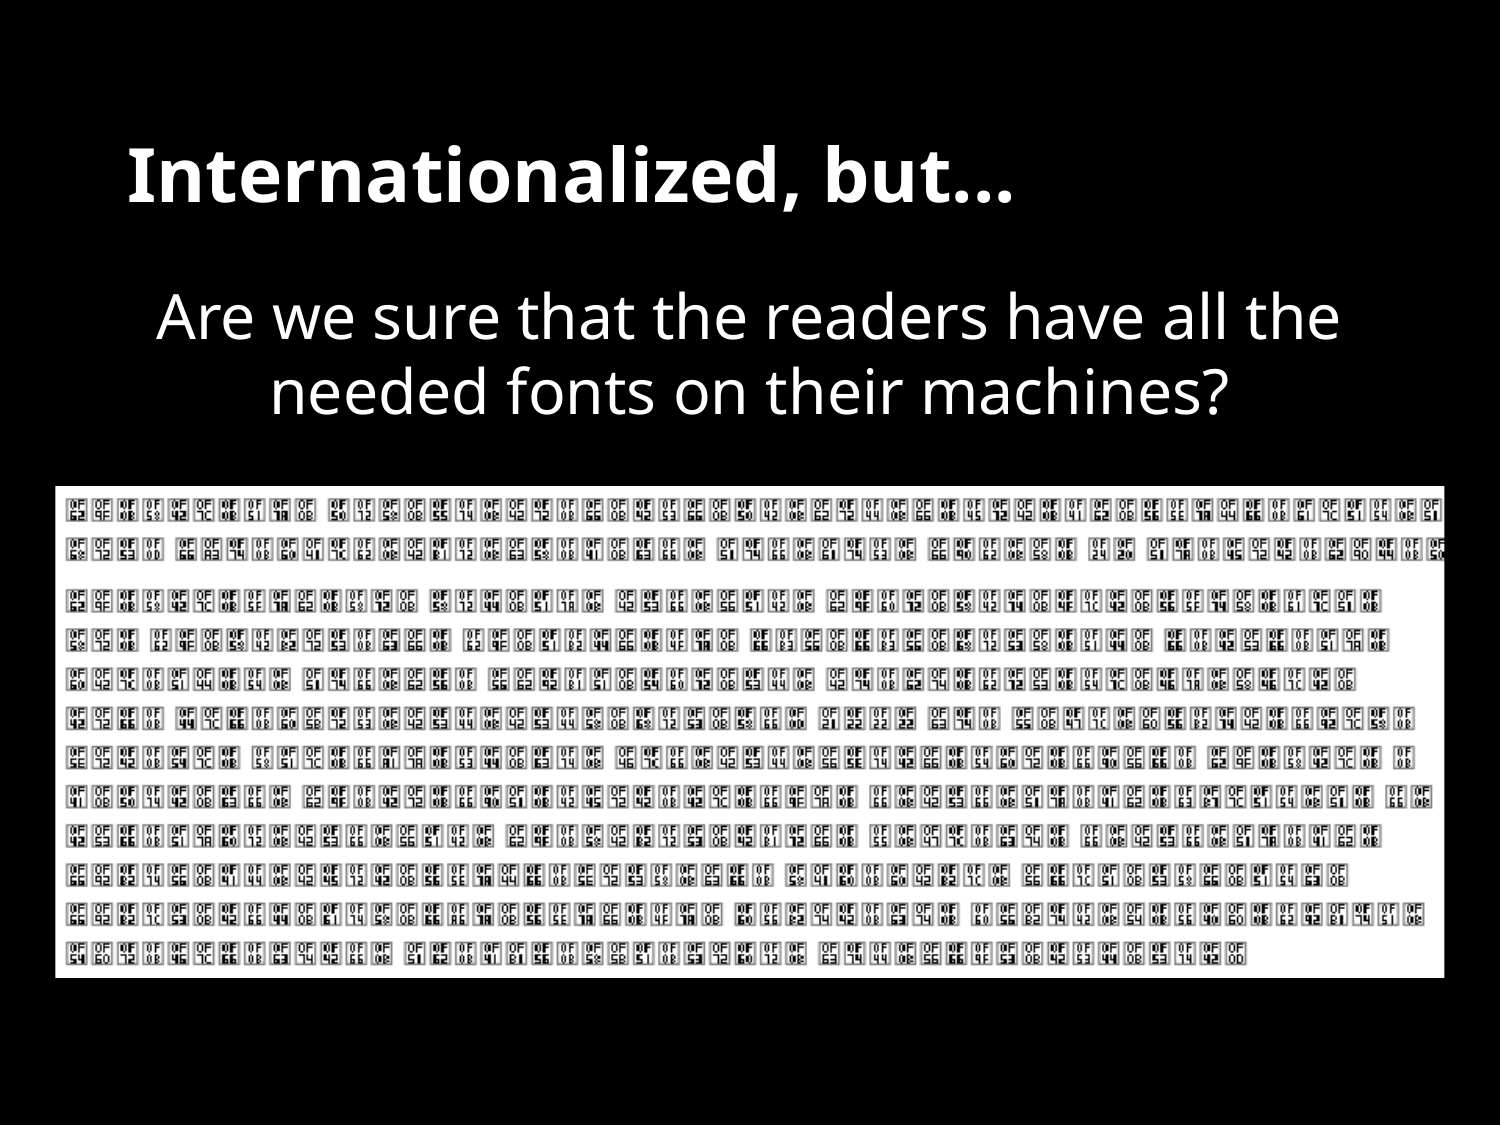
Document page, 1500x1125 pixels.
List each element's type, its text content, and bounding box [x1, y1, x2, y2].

list Are we sure that the readers have all the needed fonts on their machines? [75, 262, 1425, 450]
text_box [55, 486, 1445, 978]
title Internationalized, but... [75, 45, 1425, 233]
